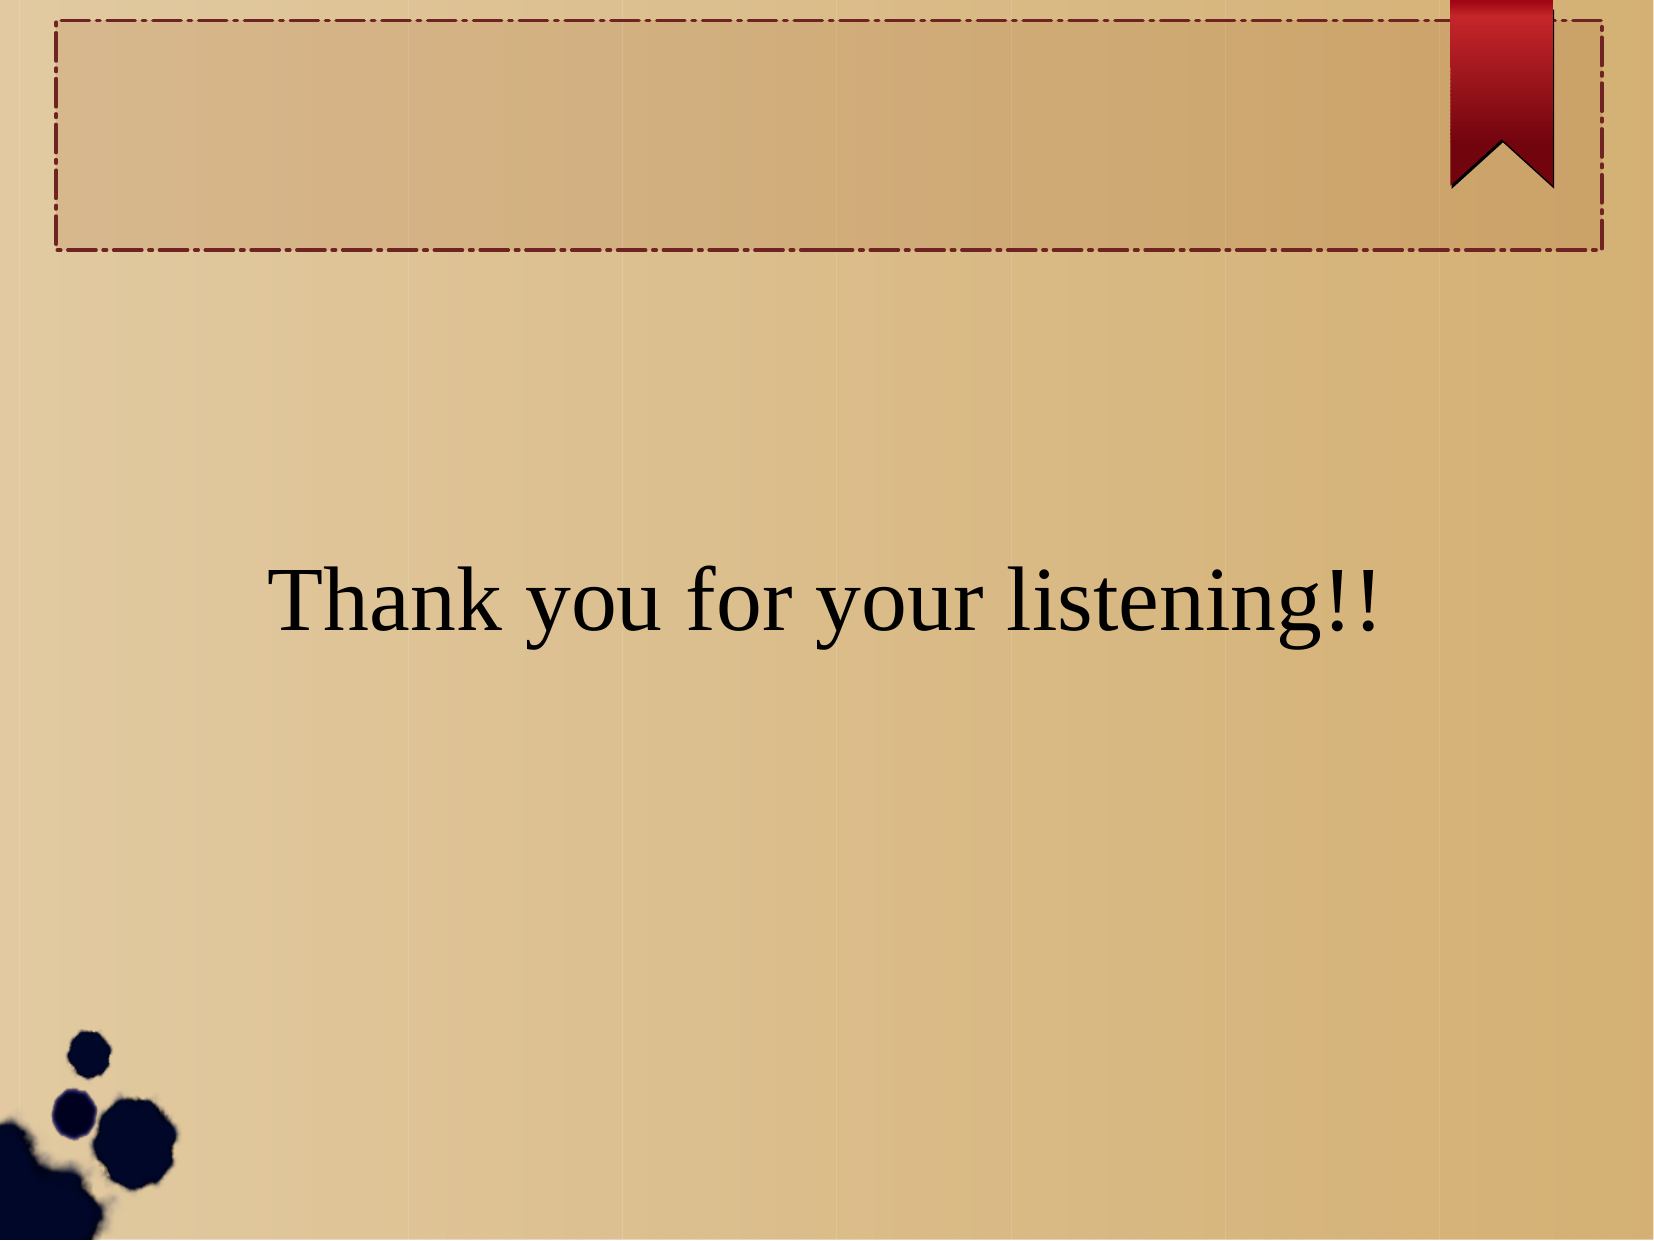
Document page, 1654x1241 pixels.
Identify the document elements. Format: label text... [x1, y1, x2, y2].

title Thank you for your listening!! [82, 496, 1571, 704]
